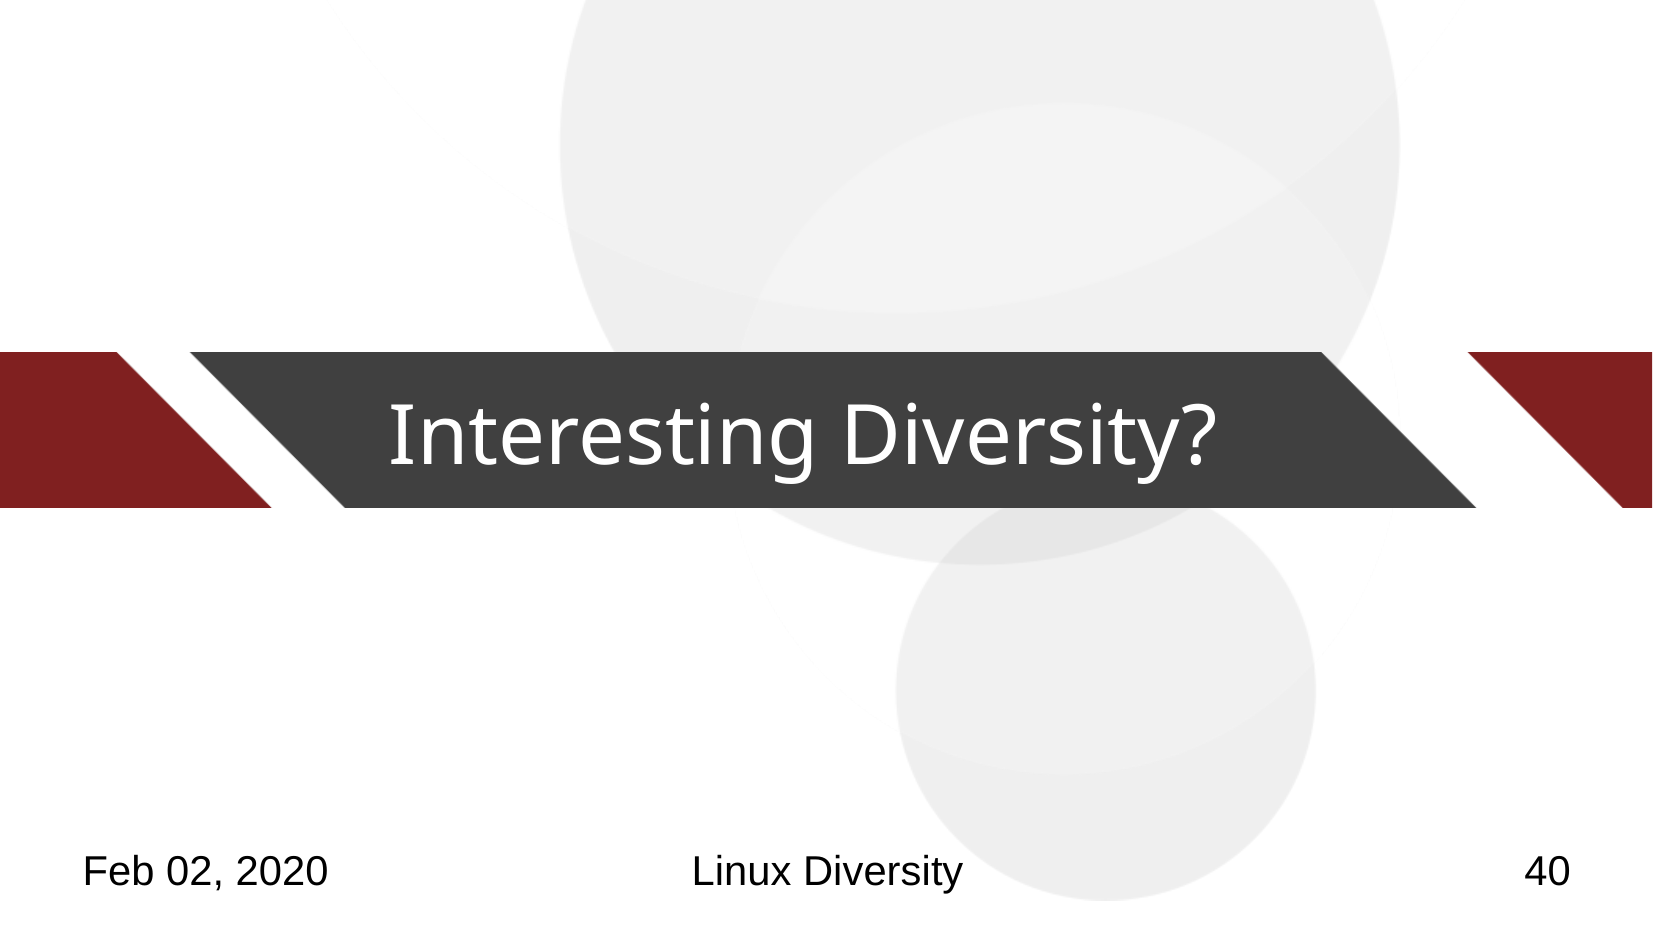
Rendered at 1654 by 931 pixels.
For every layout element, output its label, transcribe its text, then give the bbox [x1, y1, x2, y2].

title Interesting Diversity? [60, 354, 1549, 511]
picture [0, 352, 1653, 508]
